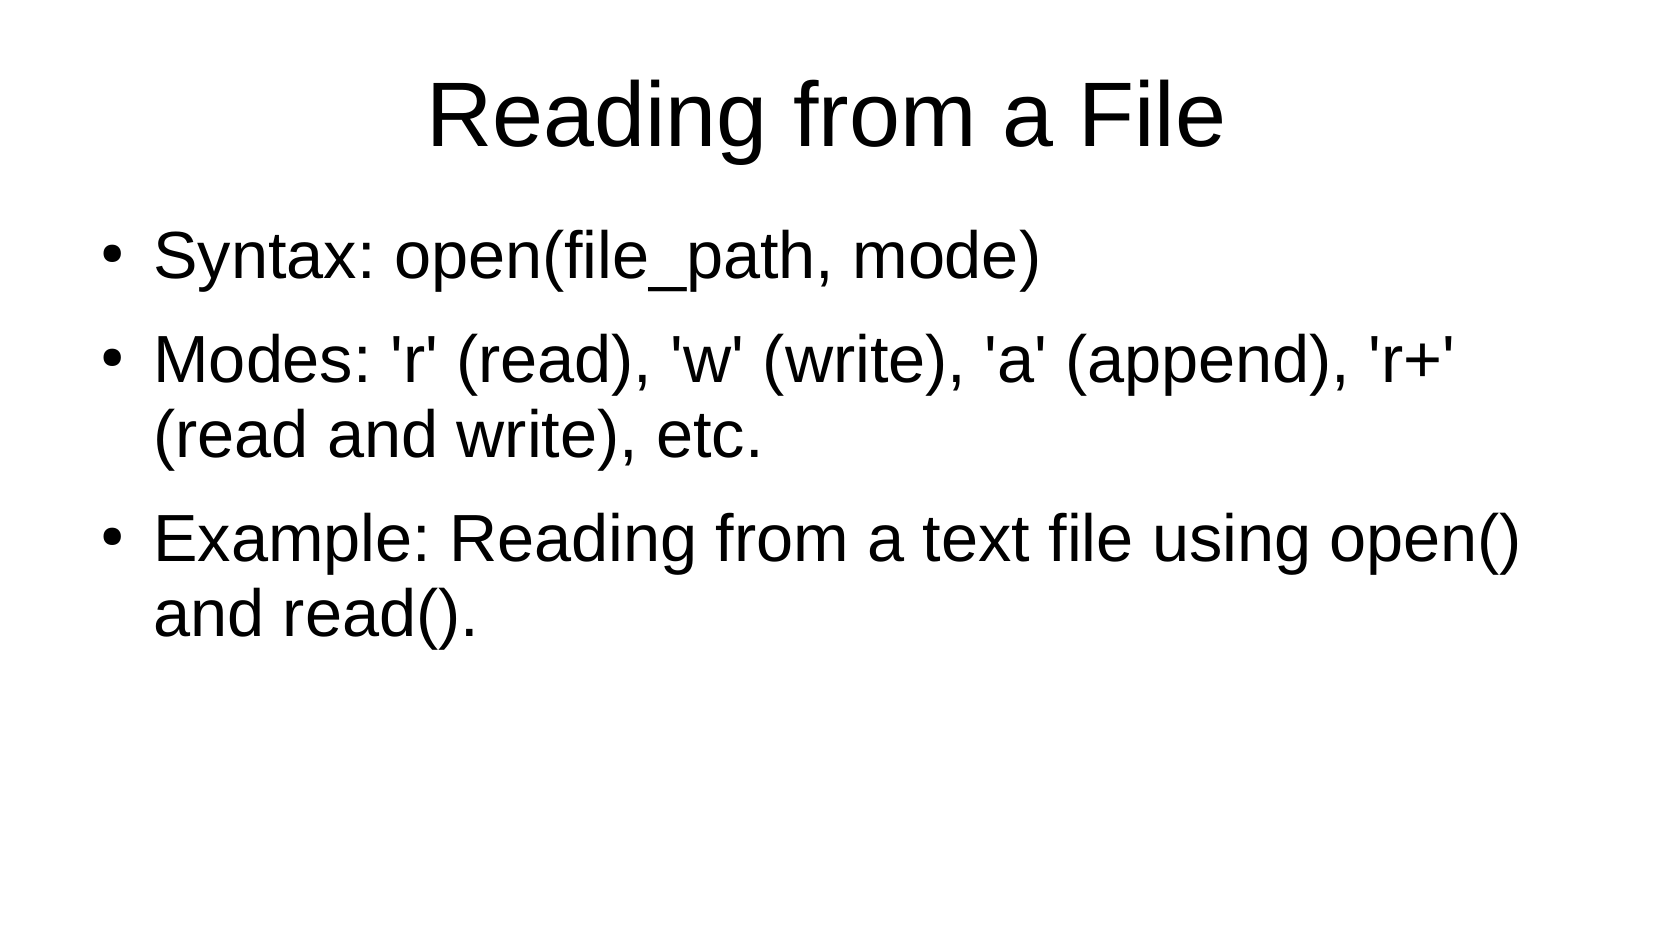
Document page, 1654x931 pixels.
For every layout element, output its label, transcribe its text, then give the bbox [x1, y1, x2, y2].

list Syntax: open(file_path, mode) Modes: 'r' (read), 'w' (write), 'a' (append), 'r+' (read and write), etc. Example: Reading from a text file using open() and read(). [82, 217, 1571, 758]
title Reading from a File [82, 37, 1571, 193]
